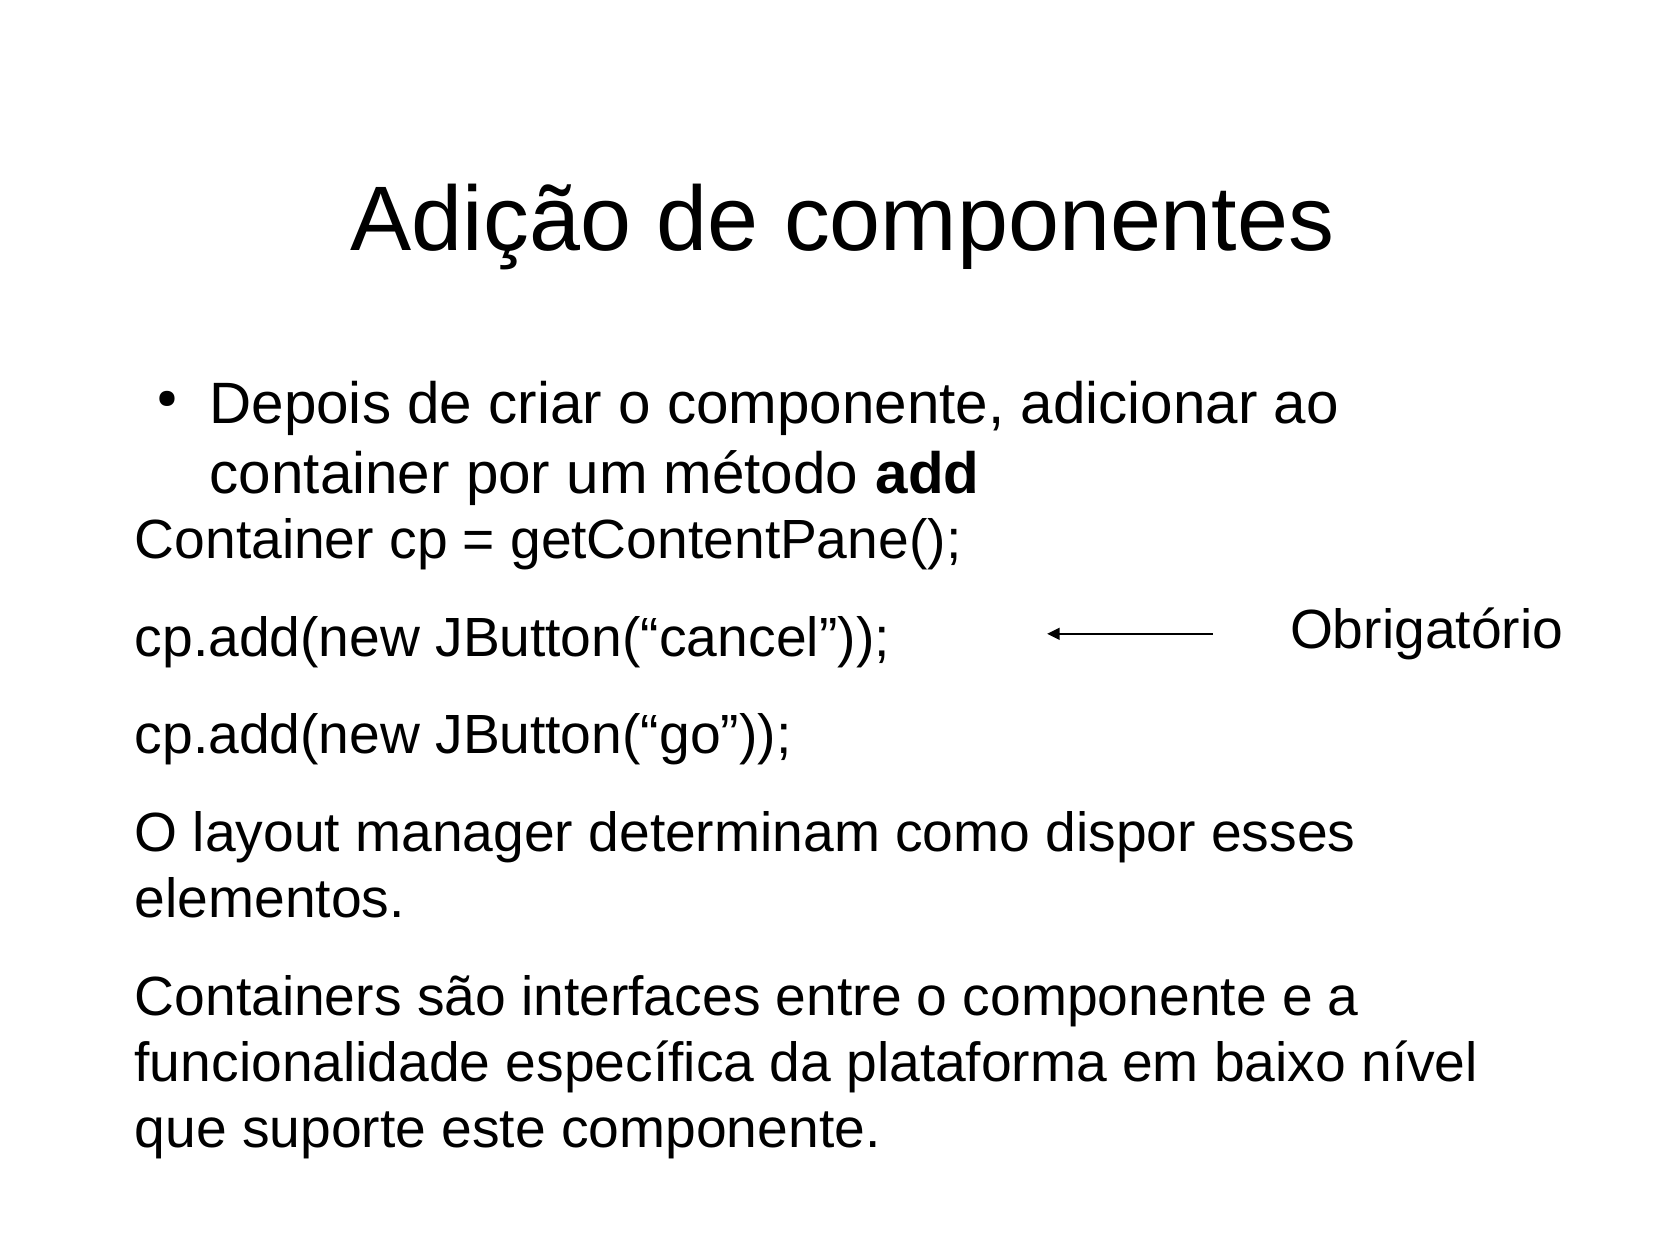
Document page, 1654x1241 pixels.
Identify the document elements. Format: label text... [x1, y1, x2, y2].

text_box Obrigatório [1275, 586, 1579, 668]
title Adição de componentes [124, 110, 1530, 317]
list Depois de criar o componente, adicionar ao container por um método add [124, 358, 1530, 496]
text_box Container cp = getContentPane(); cp.add(new JButton(“cancel”)); cp.add(new JButton(“go”)); O layout manager determinam como dispor esses elementos. Containers são interfaces entre o componente e a funcionalidade específica da plataforma em baixo nível que suporte este componente. [120, 496, 1595, 1167]
